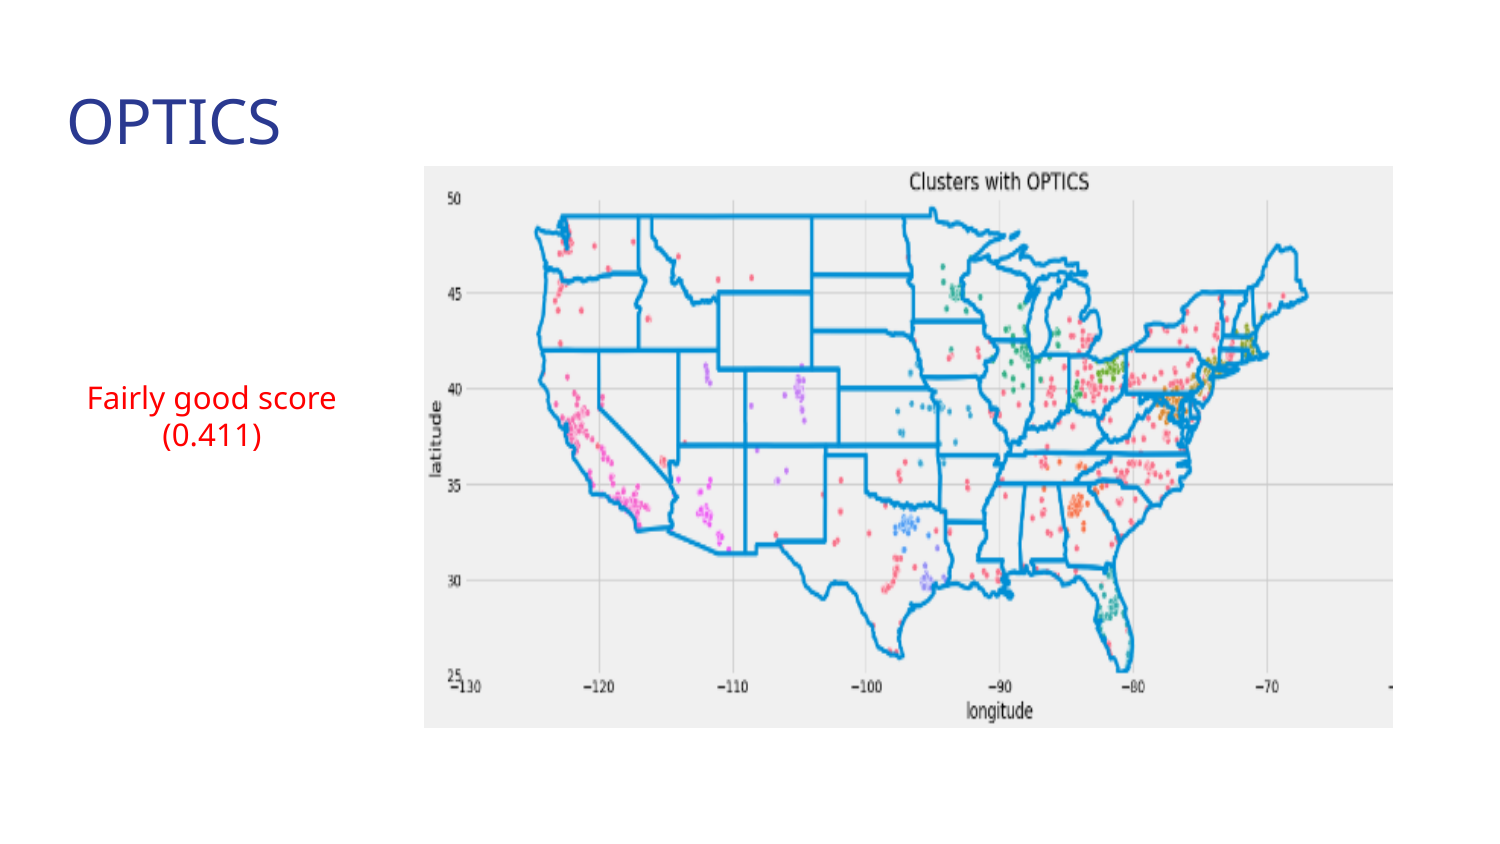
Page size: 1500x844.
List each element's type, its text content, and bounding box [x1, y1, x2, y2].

title OPTICS [51, 67, 1449, 167]
text_box Fairly good score (0.411) [68, 362, 356, 468]
picture [424, 166, 1393, 728]
